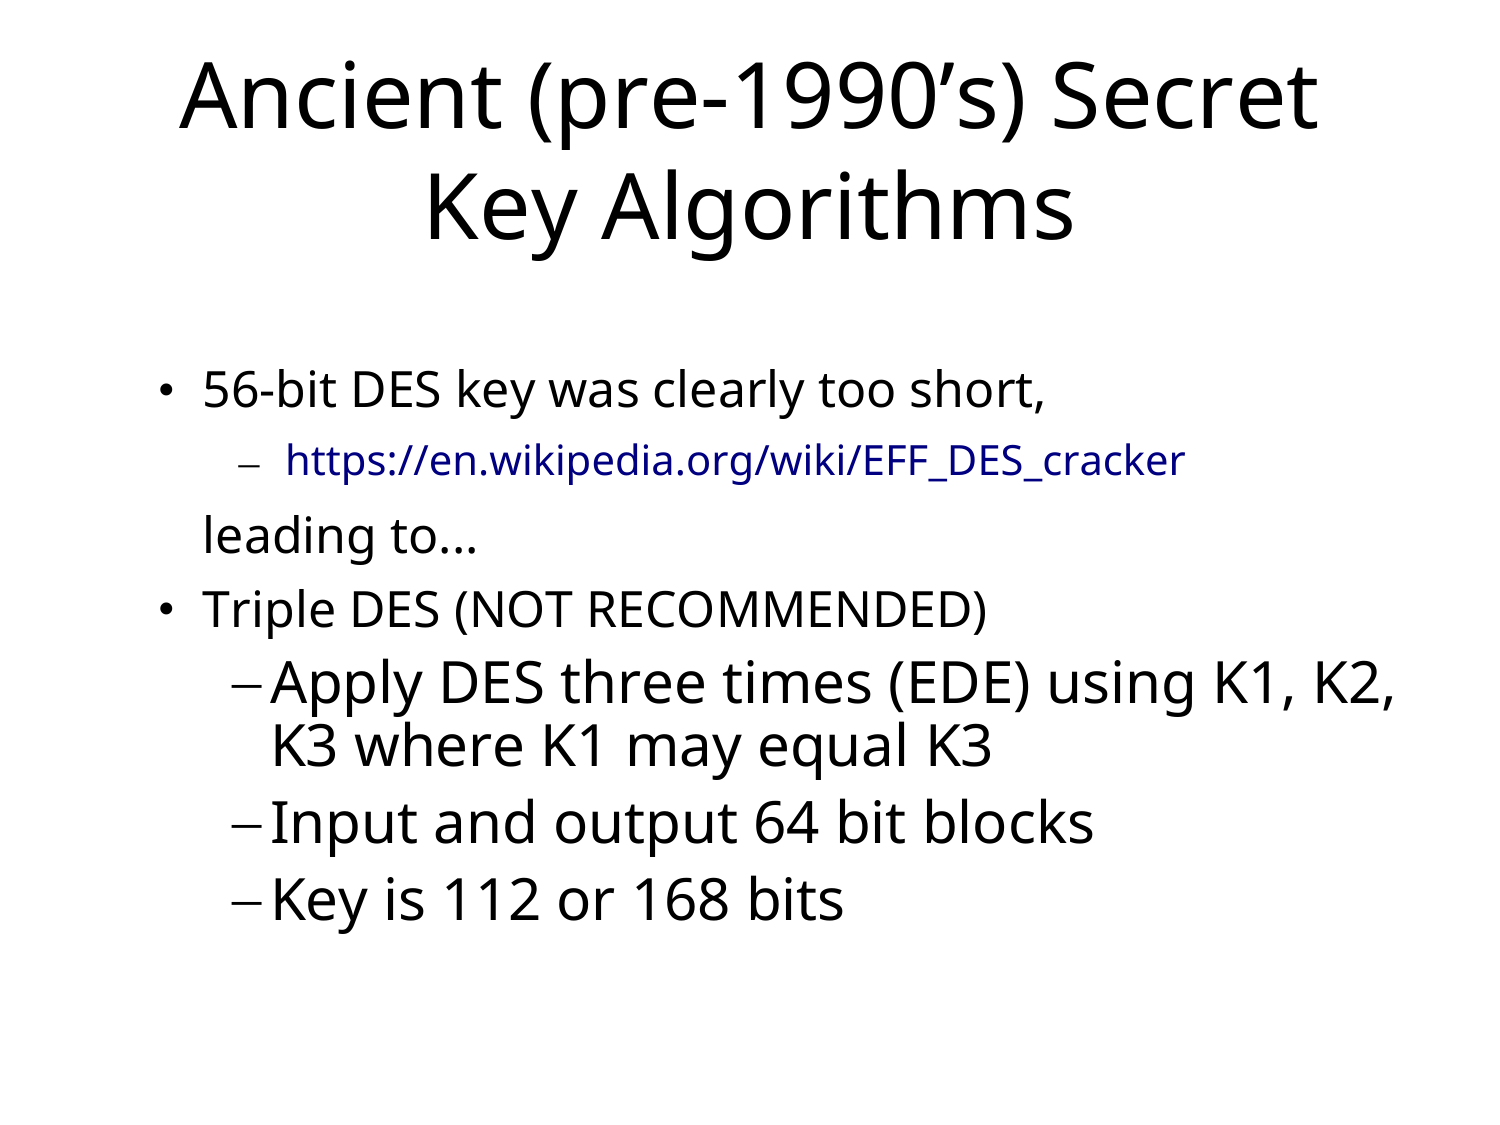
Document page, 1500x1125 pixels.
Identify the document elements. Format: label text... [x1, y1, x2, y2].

list 56-bit DES key was clearly too short, https://en.wikipedia.org/wiki/EFF_DES_cracker leading to... Triple DES (NOT RECOMMENDED) Apply DES three times (EDE) using K1, K2, K3 where K1 may equal K3 Input and output 64 bit blocks Key is 112 or 168 bits [142, 354, 1418, 1125]
title Ancient (pre-1990’s) Secret Key Algorithms [112, 17, 1388, 276]
